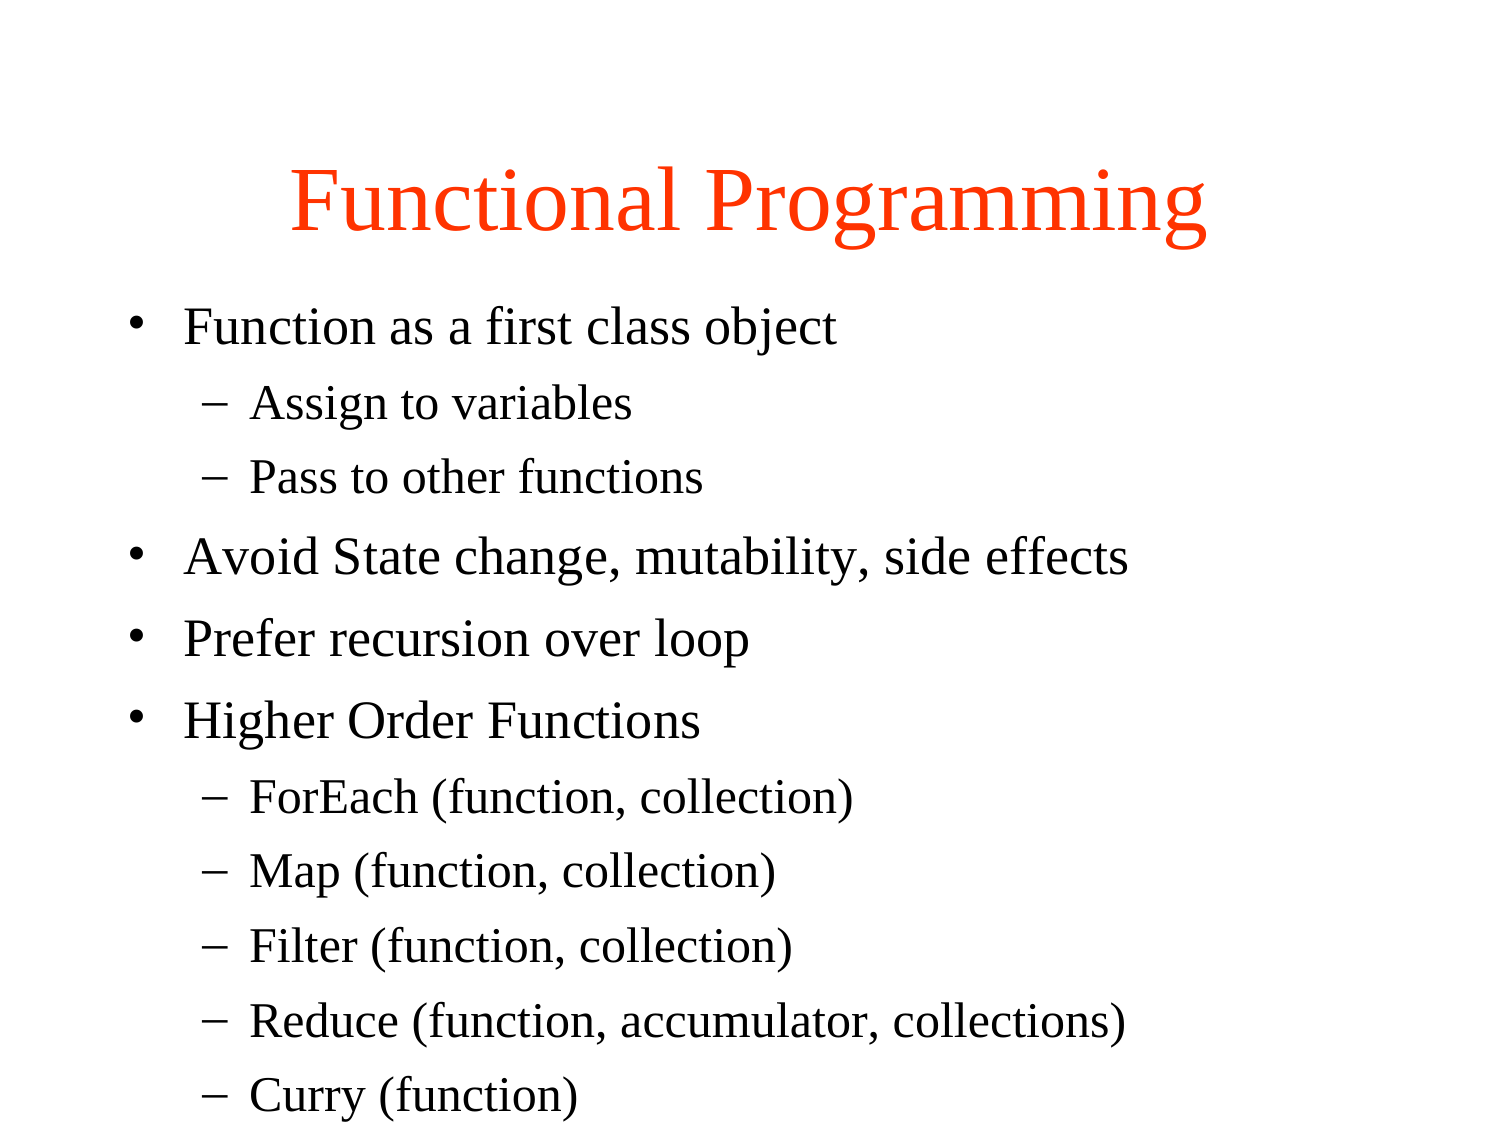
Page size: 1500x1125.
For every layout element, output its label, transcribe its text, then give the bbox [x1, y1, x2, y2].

list Function as a first class object Assign to variables Pass to other functions Avoid State change, mutability, side effects Prefer recursion over loop Higher Order Functions ForEach (function, collection) Map (function, collection) Filter (function, collection) Reduce (function, accumulator, collections) Curry (function) [112, 282, 1388, 1125]
title Functional Programming [112, 99, 1388, 282]
